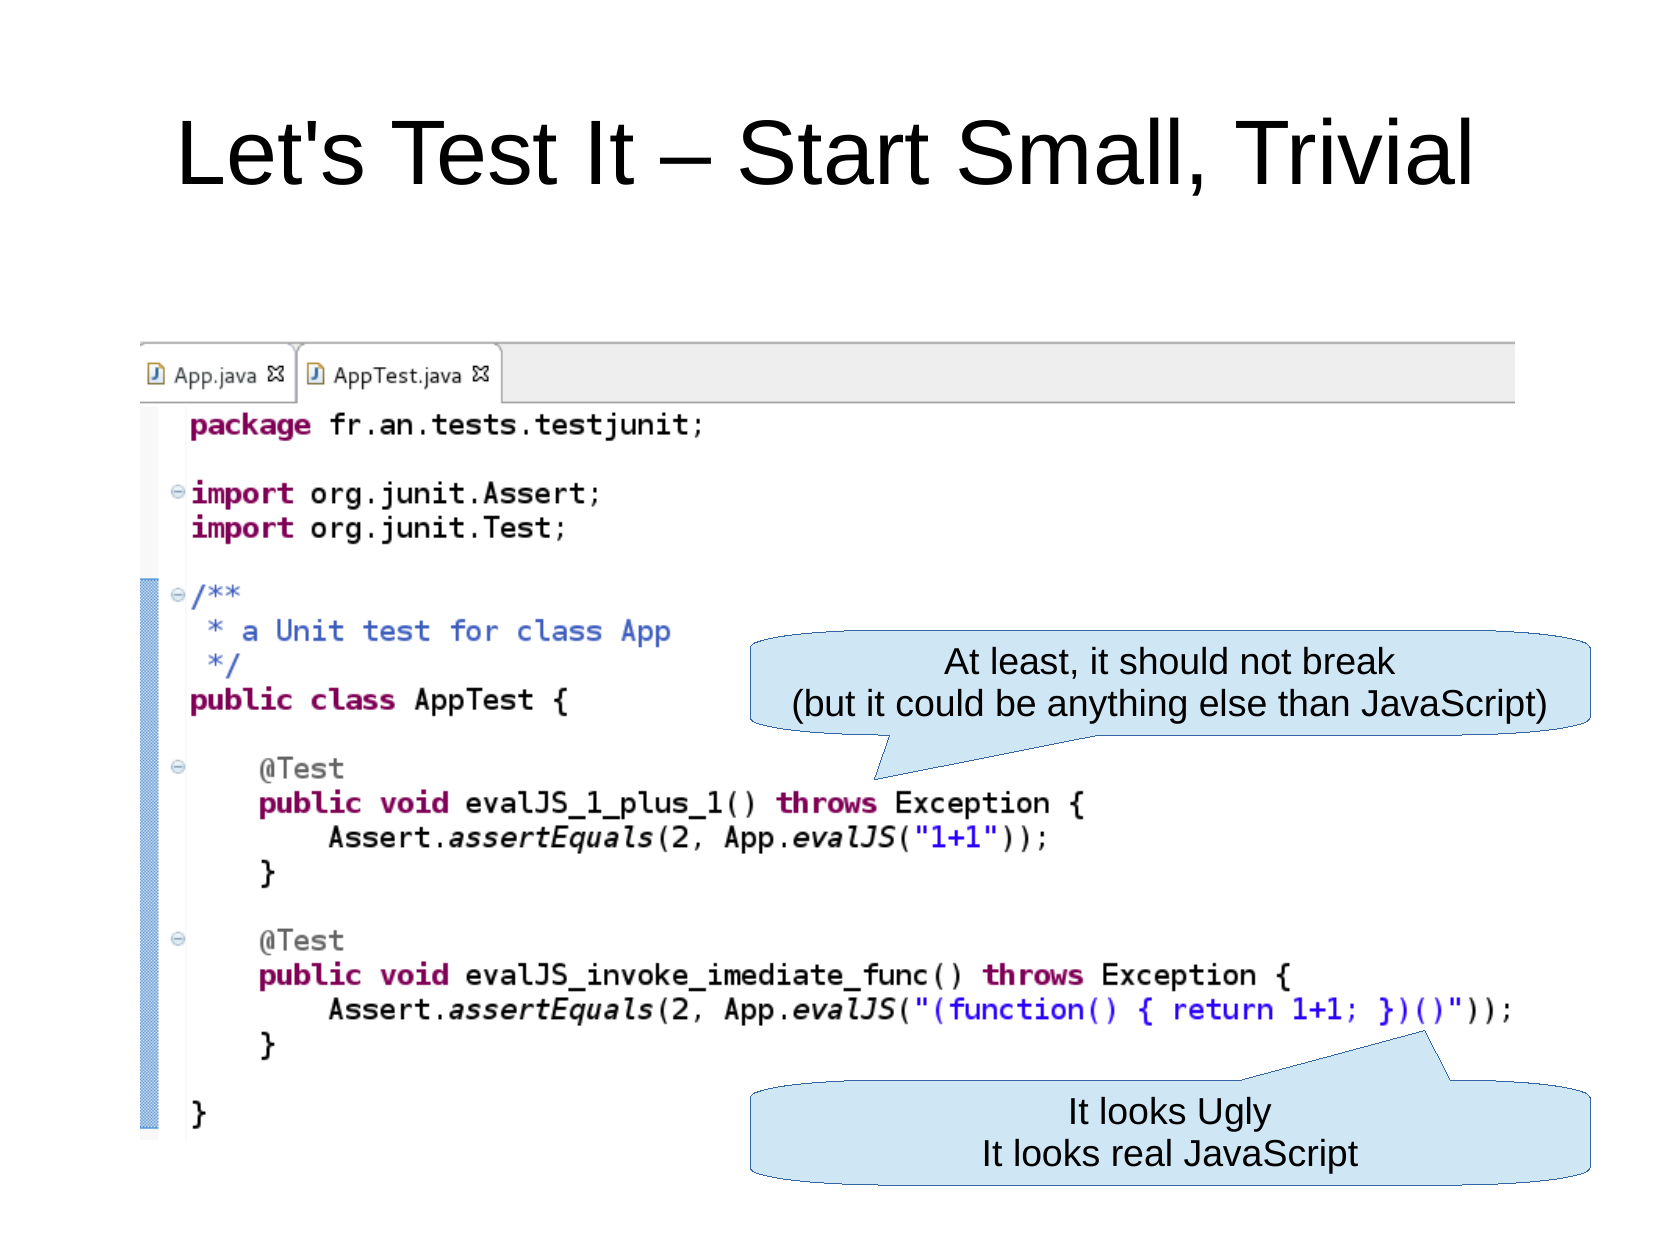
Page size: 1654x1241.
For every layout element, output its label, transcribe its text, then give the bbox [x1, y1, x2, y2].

title Let's Test It – Start Small, Trivial [82, 49, 1571, 257]
text_box At least, it should not break (but it could be anything else than JavaScript) [750, 630, 1591, 780]
picture [140, 341, 1515, 1141]
text_box It looks Ugly It looks real JavaScript [750, 1030, 1591, 1186]
